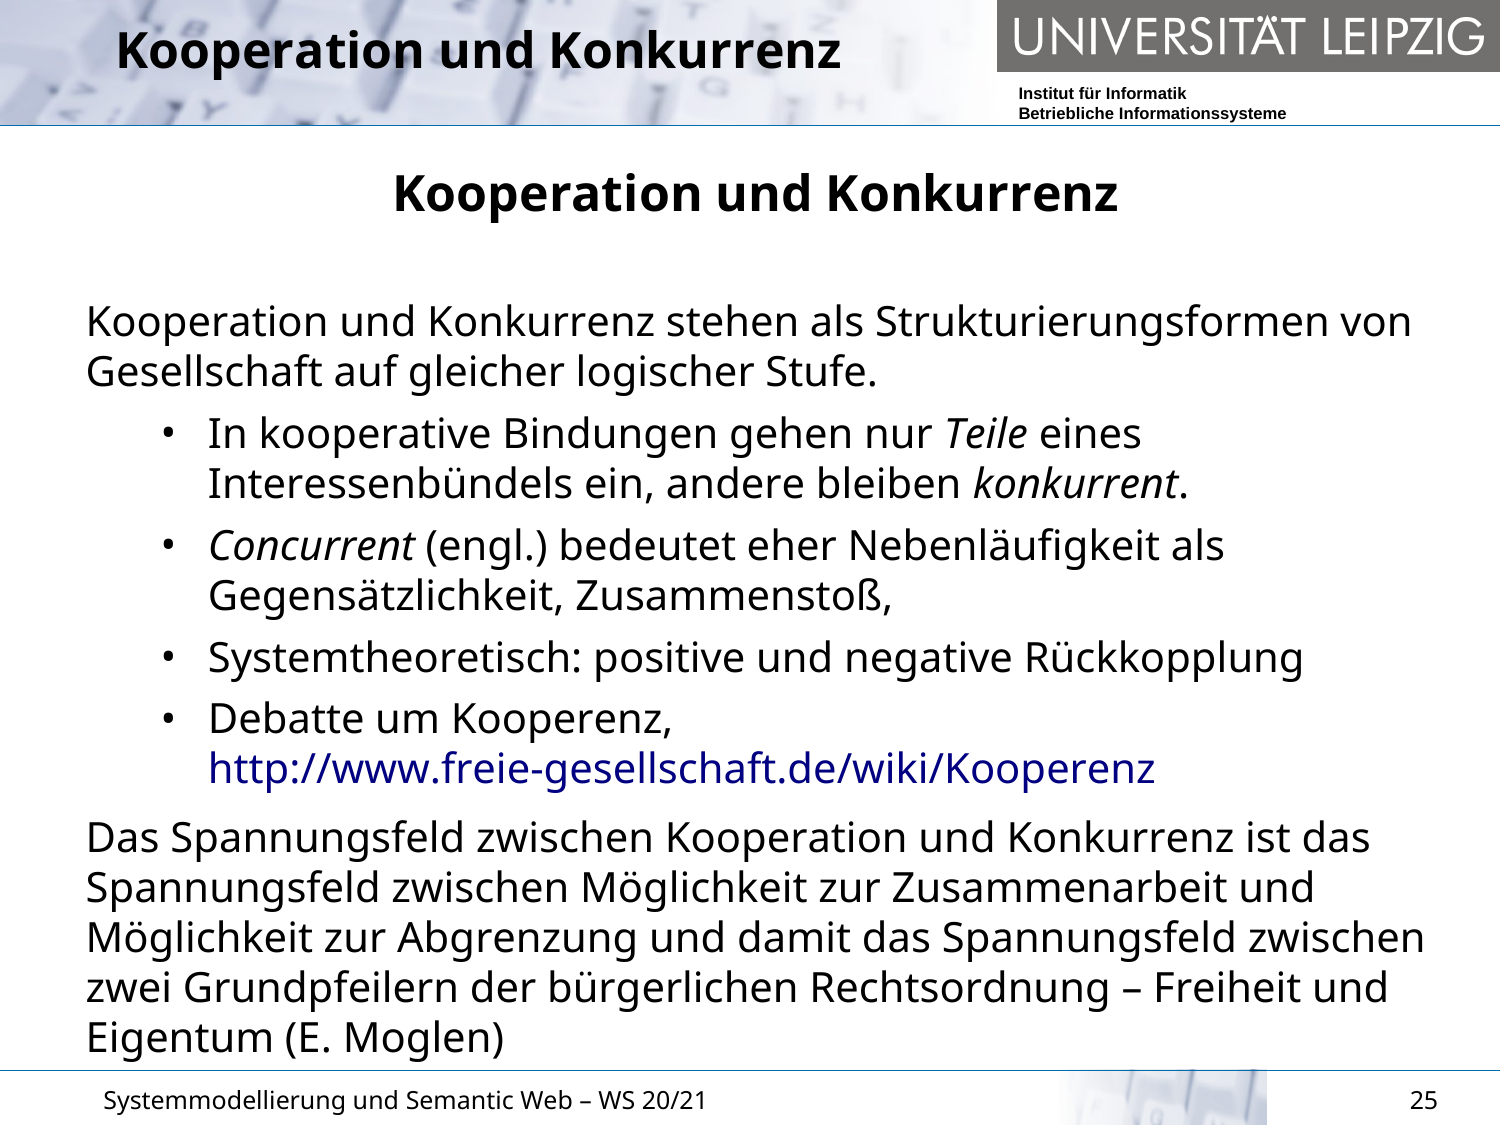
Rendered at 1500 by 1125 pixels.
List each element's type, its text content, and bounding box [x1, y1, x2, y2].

text_box Kooperation und Konkurrenz Kooperation und Konkurrenz stehen als Strukturierungsformen von Gesellschaft auf gleicher logischer Stufe. In kooperative Bindungen gehen nur Teile eines Interessenbündels ein, andere bleiben konkurrent. Concurrent (engl.) bedeutet eher Nebenläufigkeit als Gegensätzlichkeit, Zusammenstoß, Systemtheoretisch: positive und negative Rückkopplung Debatte um Kooperenz, http://www.freie-gesellschaft.de/wiki/Kooperenz Das Spannungsfeld zwischen Kooperation und Konkurrenz ist das Spannungsfeld zwischen Möglichkeit zur Zusammenarbeit und Möglichkeit zur Abgrenzung und damit das Spannungsfeld zwischen zwei Grundpfeilern der bürgerlichen Rechtsordnung – Freiheit und Eigentum (E. Moglen) [70, 153, 1442, 1069]
text_box Kooperation und Konkurrenz [100, 11, 858, 87]
picture [1057, 1071, 1267, 1125]
picture [0, 0, 1500, 125]
